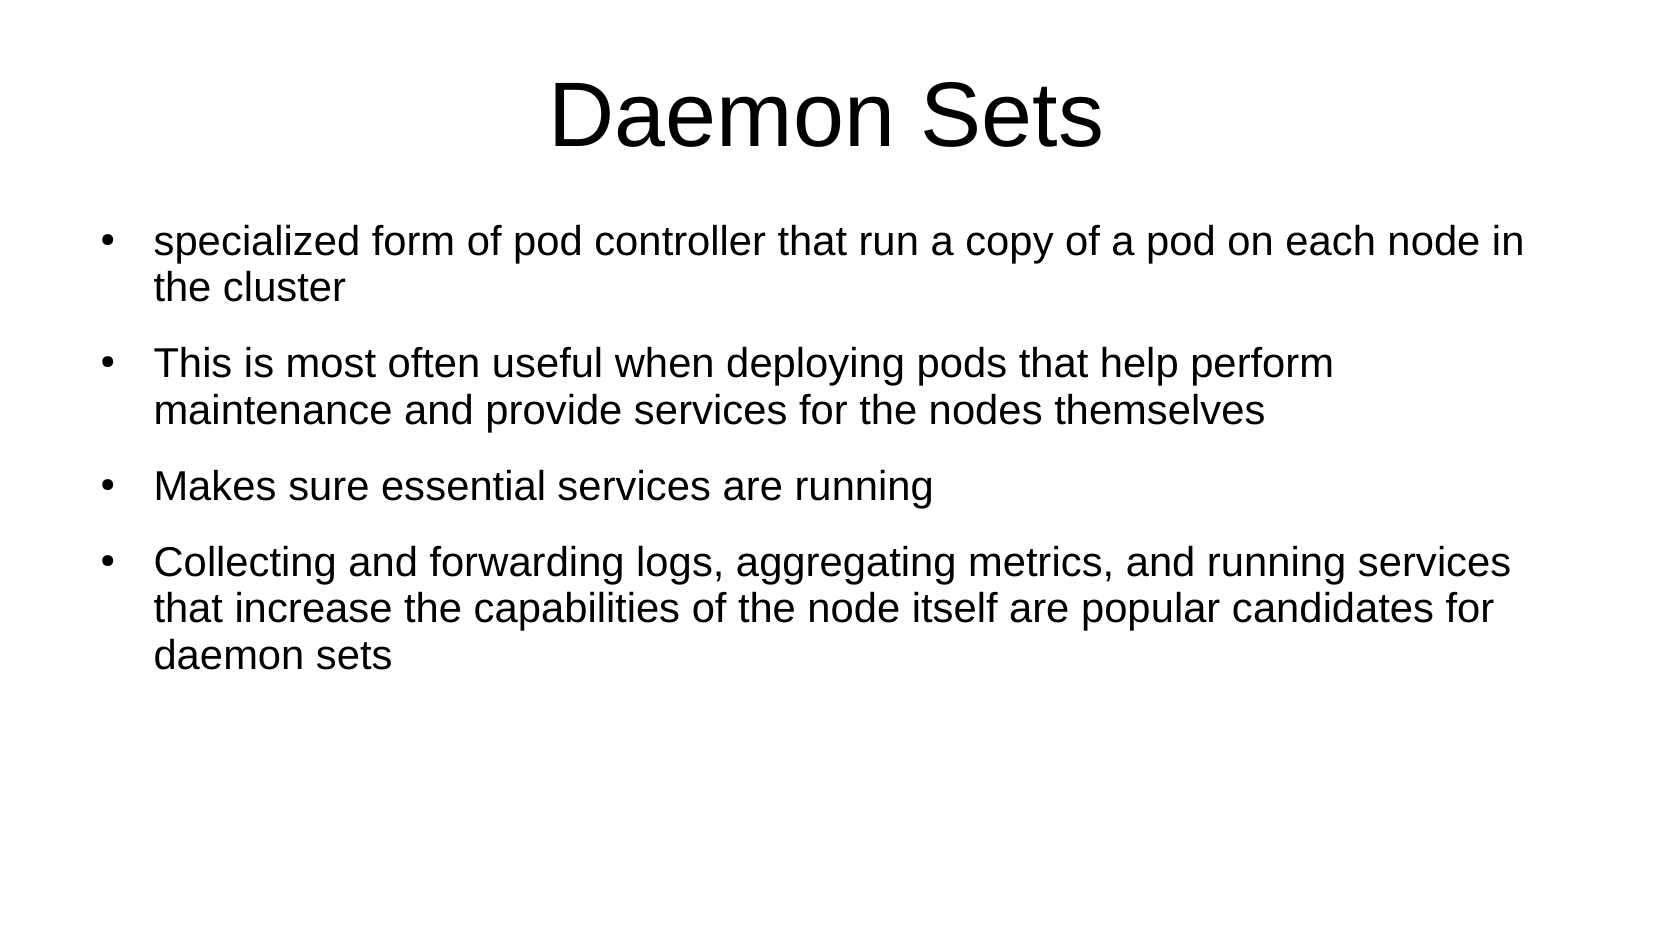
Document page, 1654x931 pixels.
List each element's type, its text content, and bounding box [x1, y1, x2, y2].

list specialized form of pod controller that run a copy of a pod on each node in the cluster This is most often useful when deploying pods that help perform maintenance and provide services for the nodes themselves Makes sure essential services are running Collecting and forwarding logs, aggregating metrics, and running services that increase the capabilities of the node itself are popular candidates for daemon sets [82, 217, 1571, 758]
title Daemon Sets [82, 37, 1571, 193]
